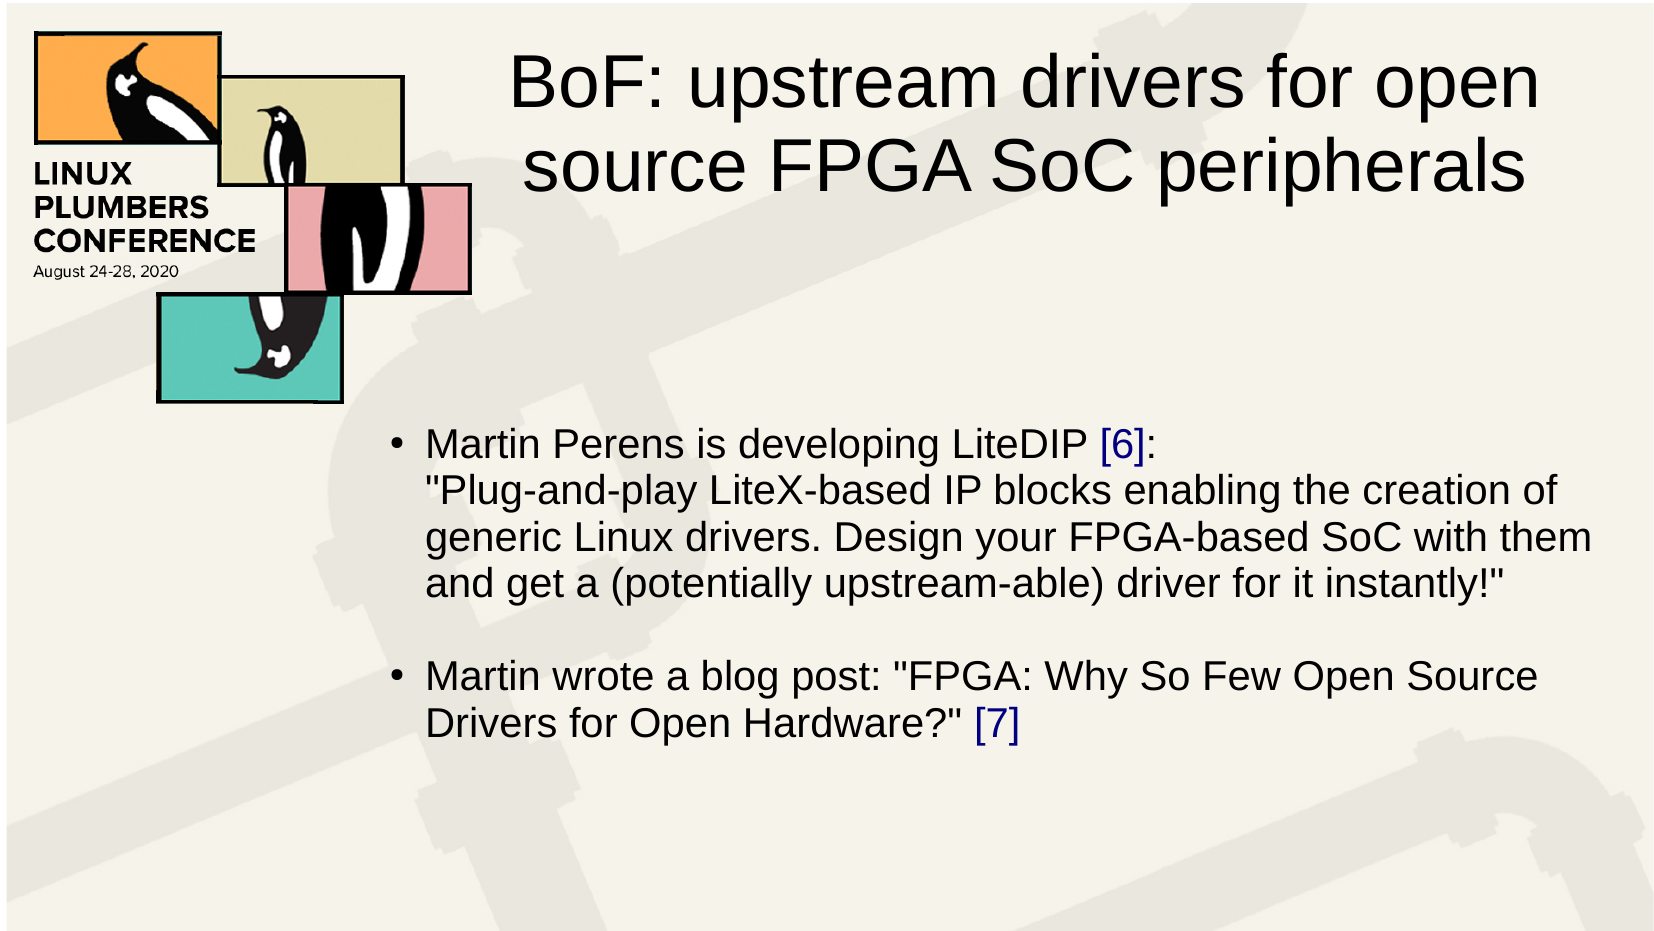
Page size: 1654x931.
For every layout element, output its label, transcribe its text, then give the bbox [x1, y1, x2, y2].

picture [6, 3, 1654, 931]
subtitle Martin Perens is developing LiteDIP [6]: "Plug-and-play LiteX-based IP blocks enabling the creation of generic Linux drivers. Design your FPGA-based SoC with them and get a (potentially upstream-able) driver for it instantly!" Martin wrote a blog post: "FPGA: Why So Few Open Source Drivers for Open Hardware?" [7] [389, 311, 1601, 810]
title BoF: upstream drivers for open source FPGA SoC peripherals [480, 37, 1571, 210]
